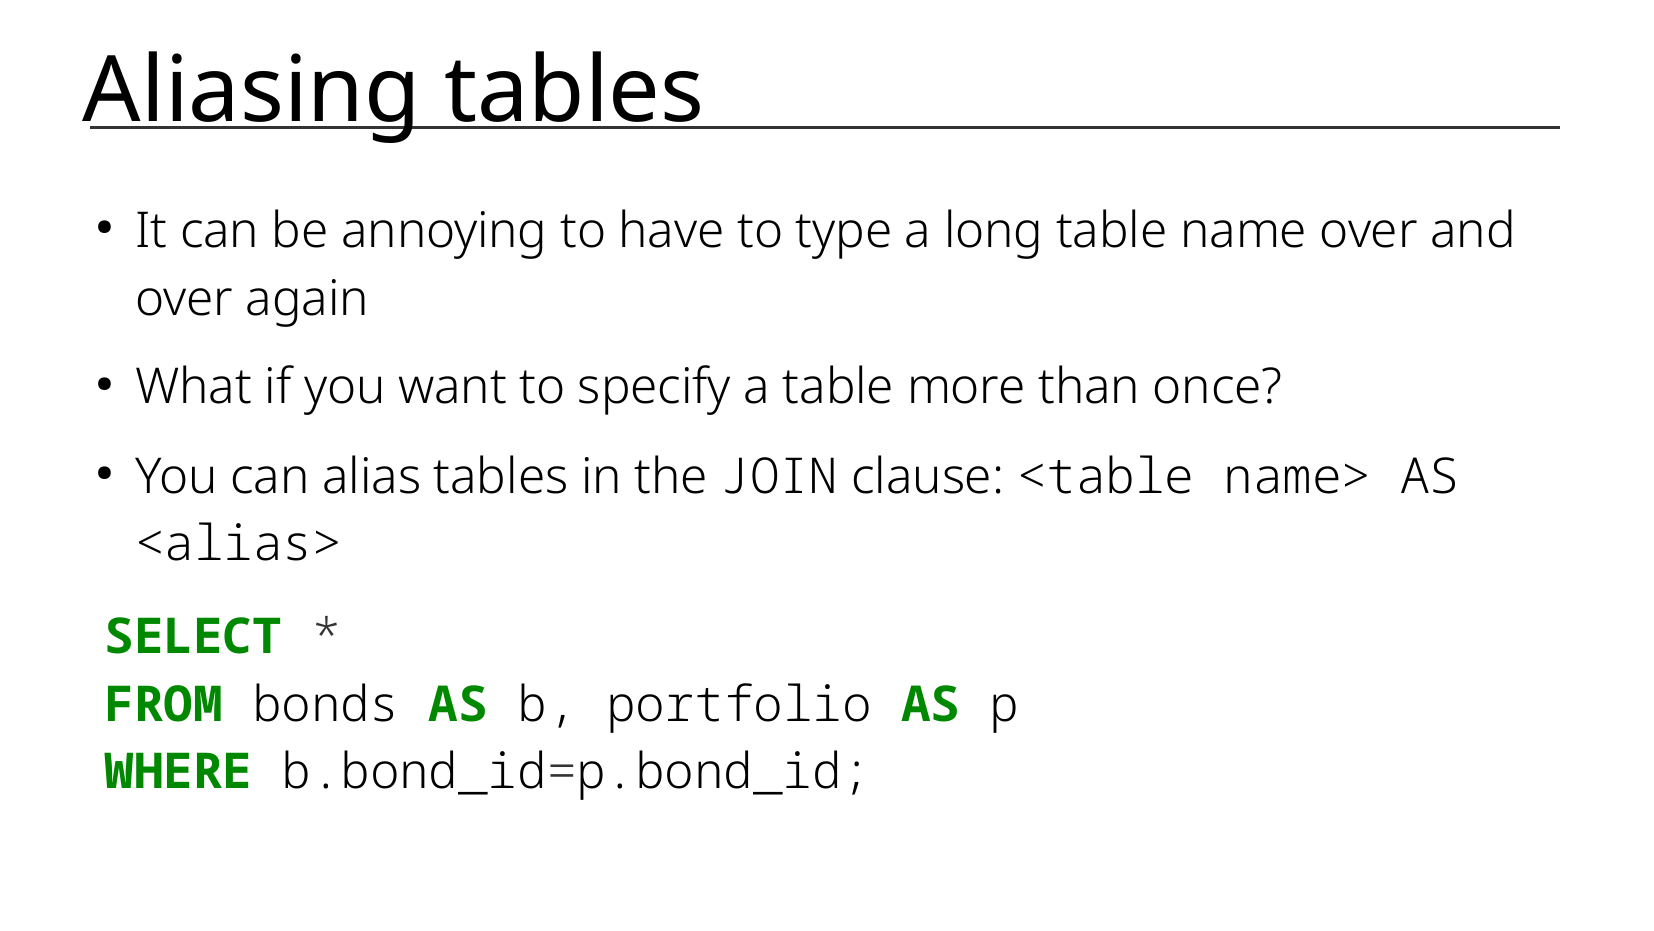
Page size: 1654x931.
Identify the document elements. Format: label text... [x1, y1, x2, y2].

title Aliasing tables [82, 32, 1571, 140]
list It can be annoying to have to type a long table name over and over again What if you want to specify a table more than once? You can alias tables in the JOIN clause: <table name> AS <alias> SELECT * FROM bonds AS b, portfolio AS p WHERE b.bond_id=p.bond_id; [82, 195, 1571, 811]
